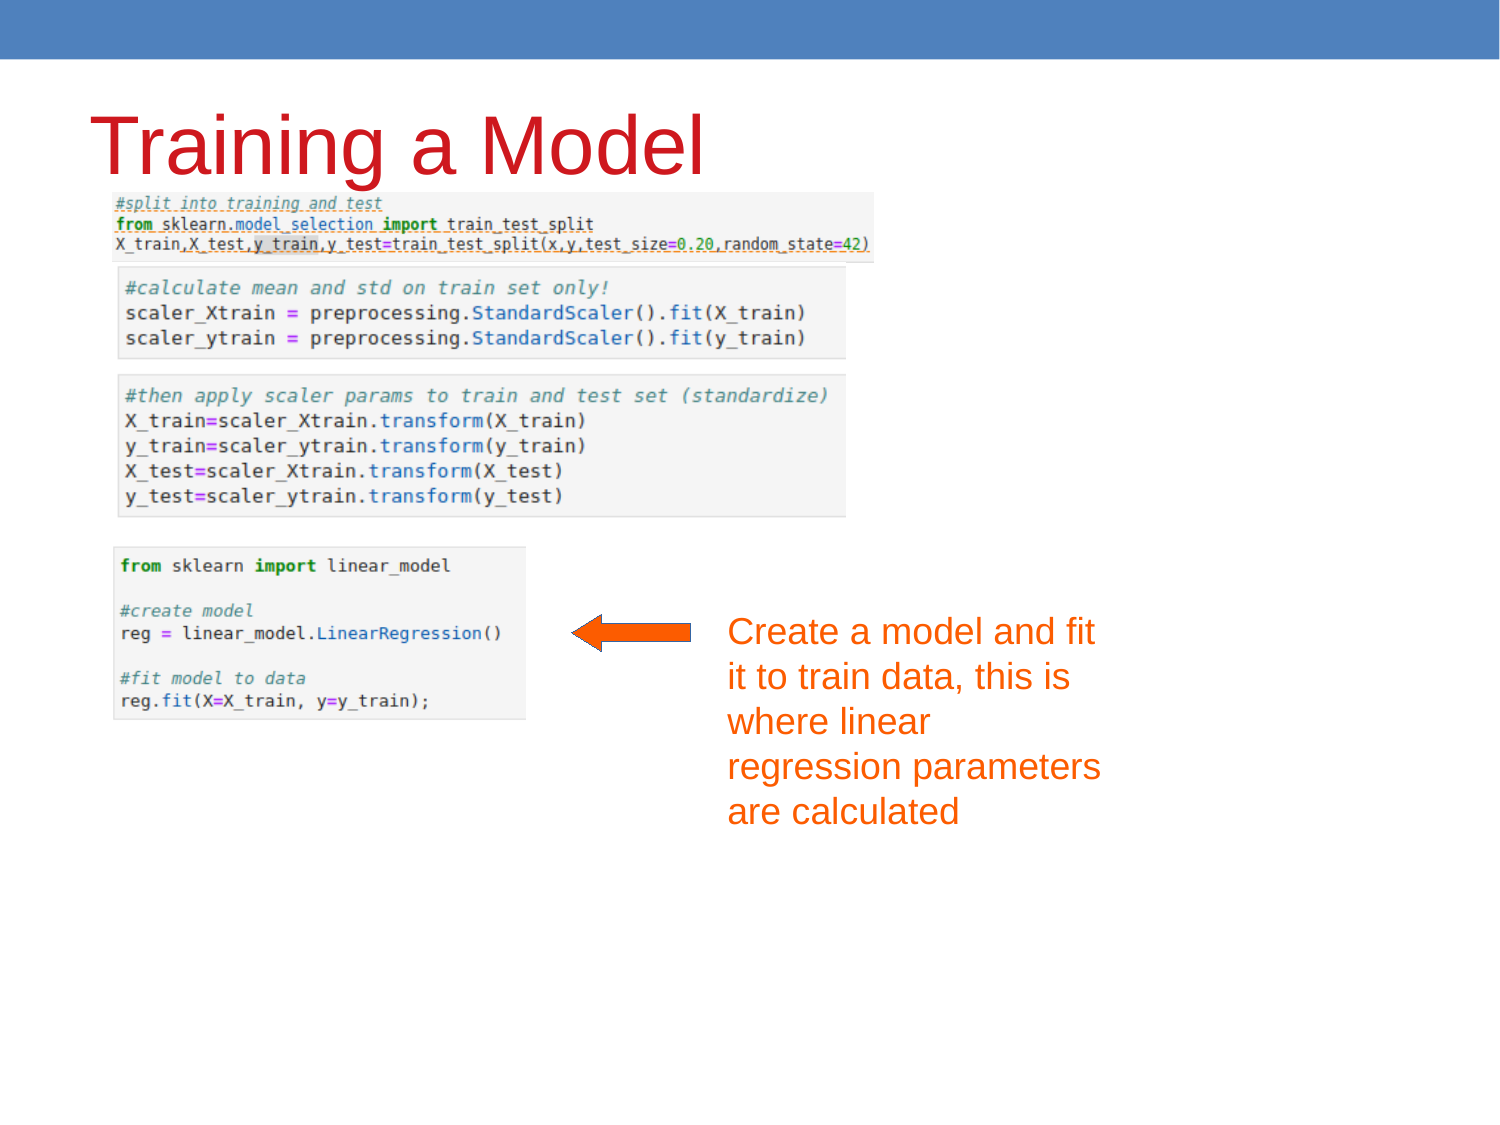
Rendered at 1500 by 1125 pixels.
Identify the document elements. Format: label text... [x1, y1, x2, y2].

picture [112, 544, 526, 724]
text_box Training a Model [75, 87, 1425, 250]
text_box [571, 614, 691, 652]
picture [112, 192, 874, 526]
text_box Create a model and fit it to train data, this is where linear regression parameters are calculated [712, 599, 1125, 699]
